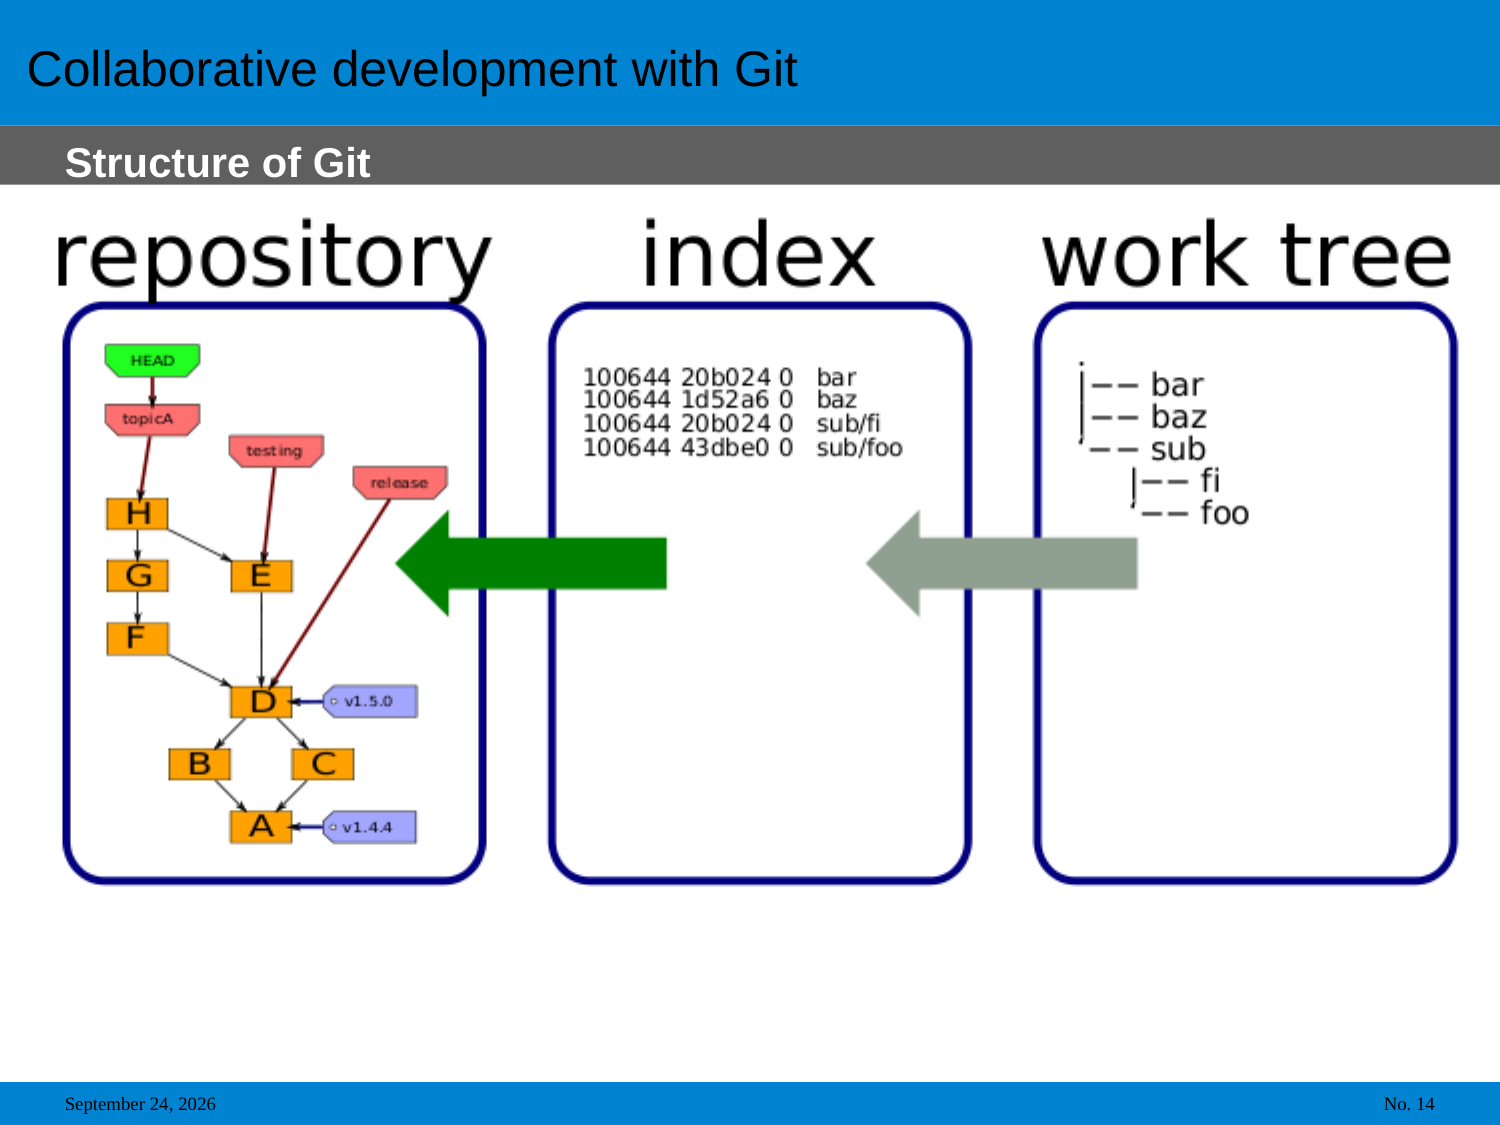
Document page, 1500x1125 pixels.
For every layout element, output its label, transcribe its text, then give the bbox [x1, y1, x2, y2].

picture [0, 210, 1499, 915]
title Structure of Git [64, 139, 1436, 187]
